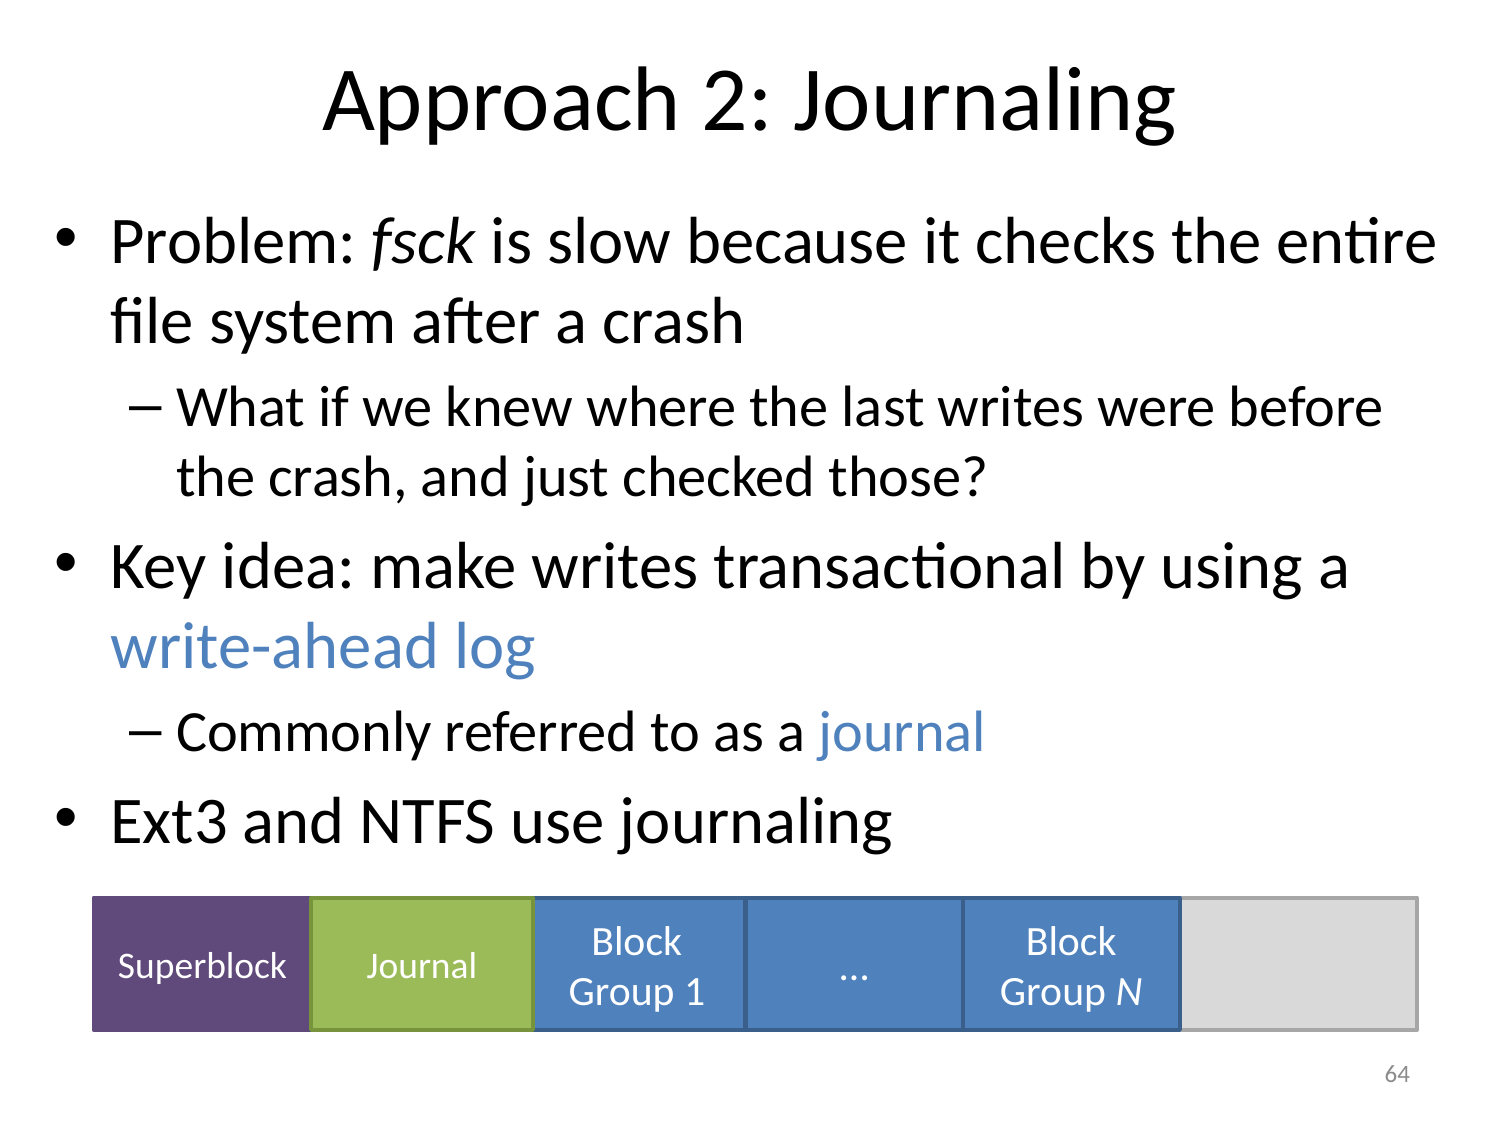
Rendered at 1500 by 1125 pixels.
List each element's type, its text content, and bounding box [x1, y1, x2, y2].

text_box Block Group N [962, 897, 1180, 1030]
slide_number <number> [1074, 1042, 1425, 1103]
text_box [1180, 897, 1418, 1030]
text_box Superblock [94, 897, 311, 1030]
text_box Block Group 1 [533, 897, 745, 1030]
title Approach 2: Journaling [75, 0, 1425, 188]
text_box Journal [311, 897, 533, 1030]
list Problem: fsck is slow because it checks the entire file system after a crash What if we knew where the last writes were before the crash, and just checked those? Key idea: make writes transactional by using a write-ahead log Commonly referred to as a journal Ext3 and NTFS use journaling [39, 189, 1463, 889]
text_box … [745, 897, 962, 1030]
